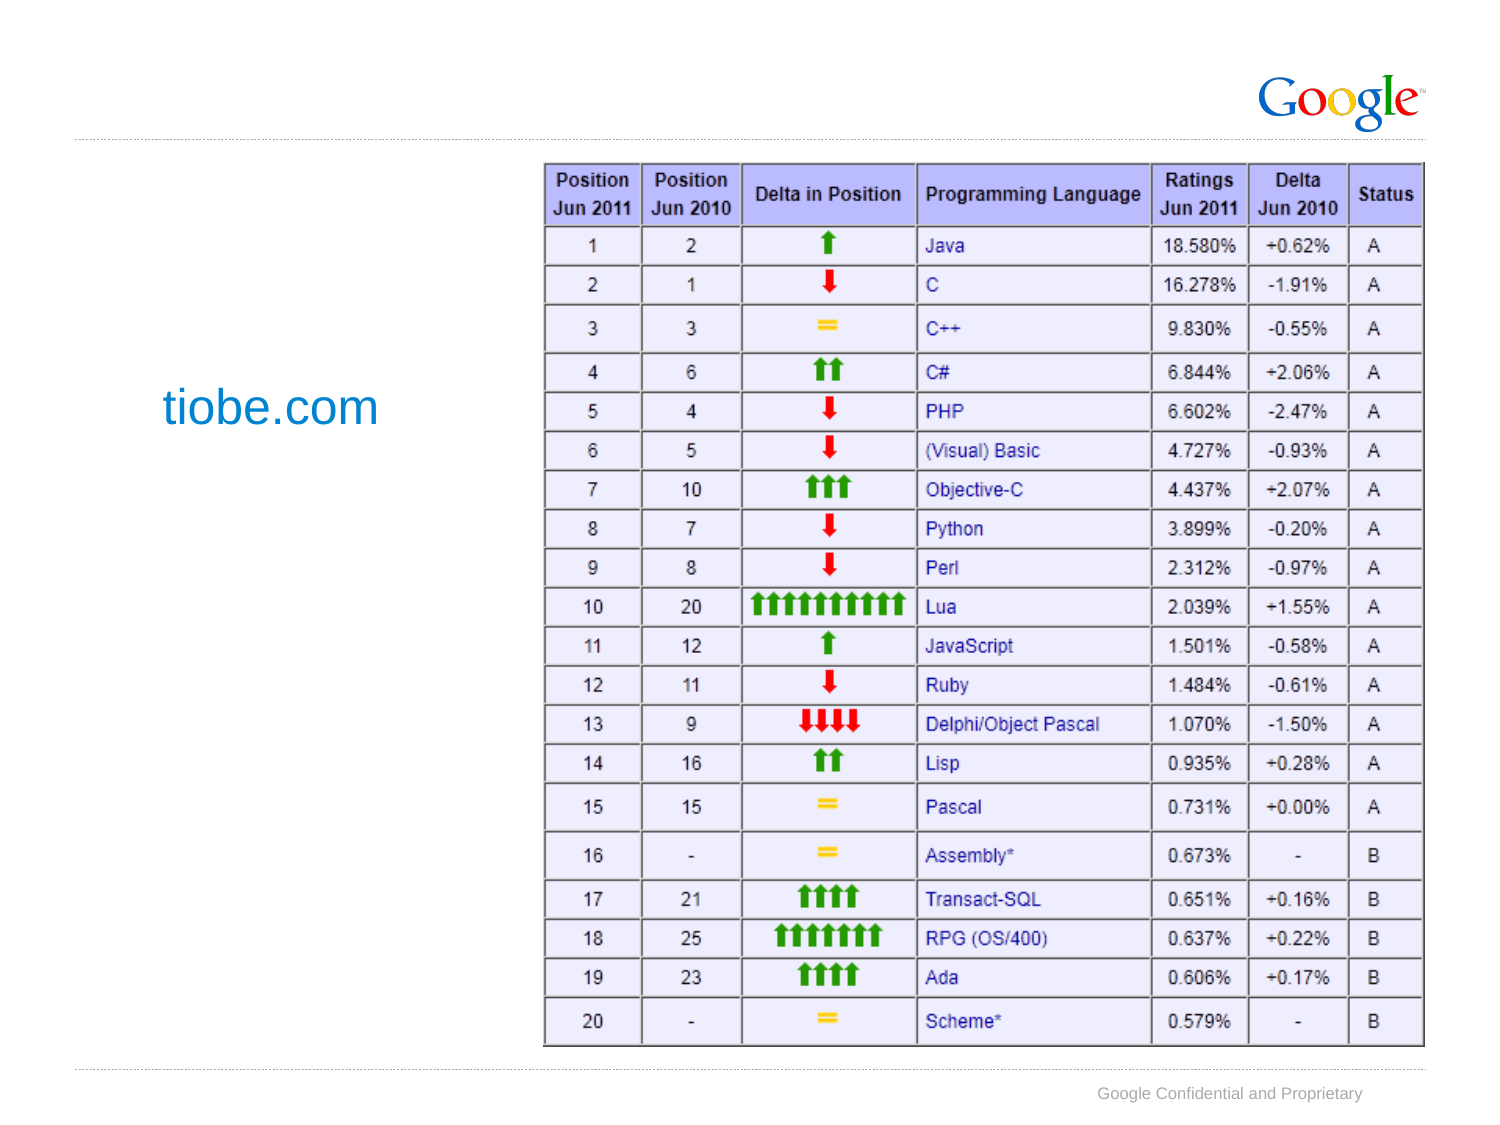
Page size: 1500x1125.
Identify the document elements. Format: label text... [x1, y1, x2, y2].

picture [543, 162, 1425, 1047]
picture [1259, 75, 1426, 132]
title tiobe.com [147, 253, 543, 443]
